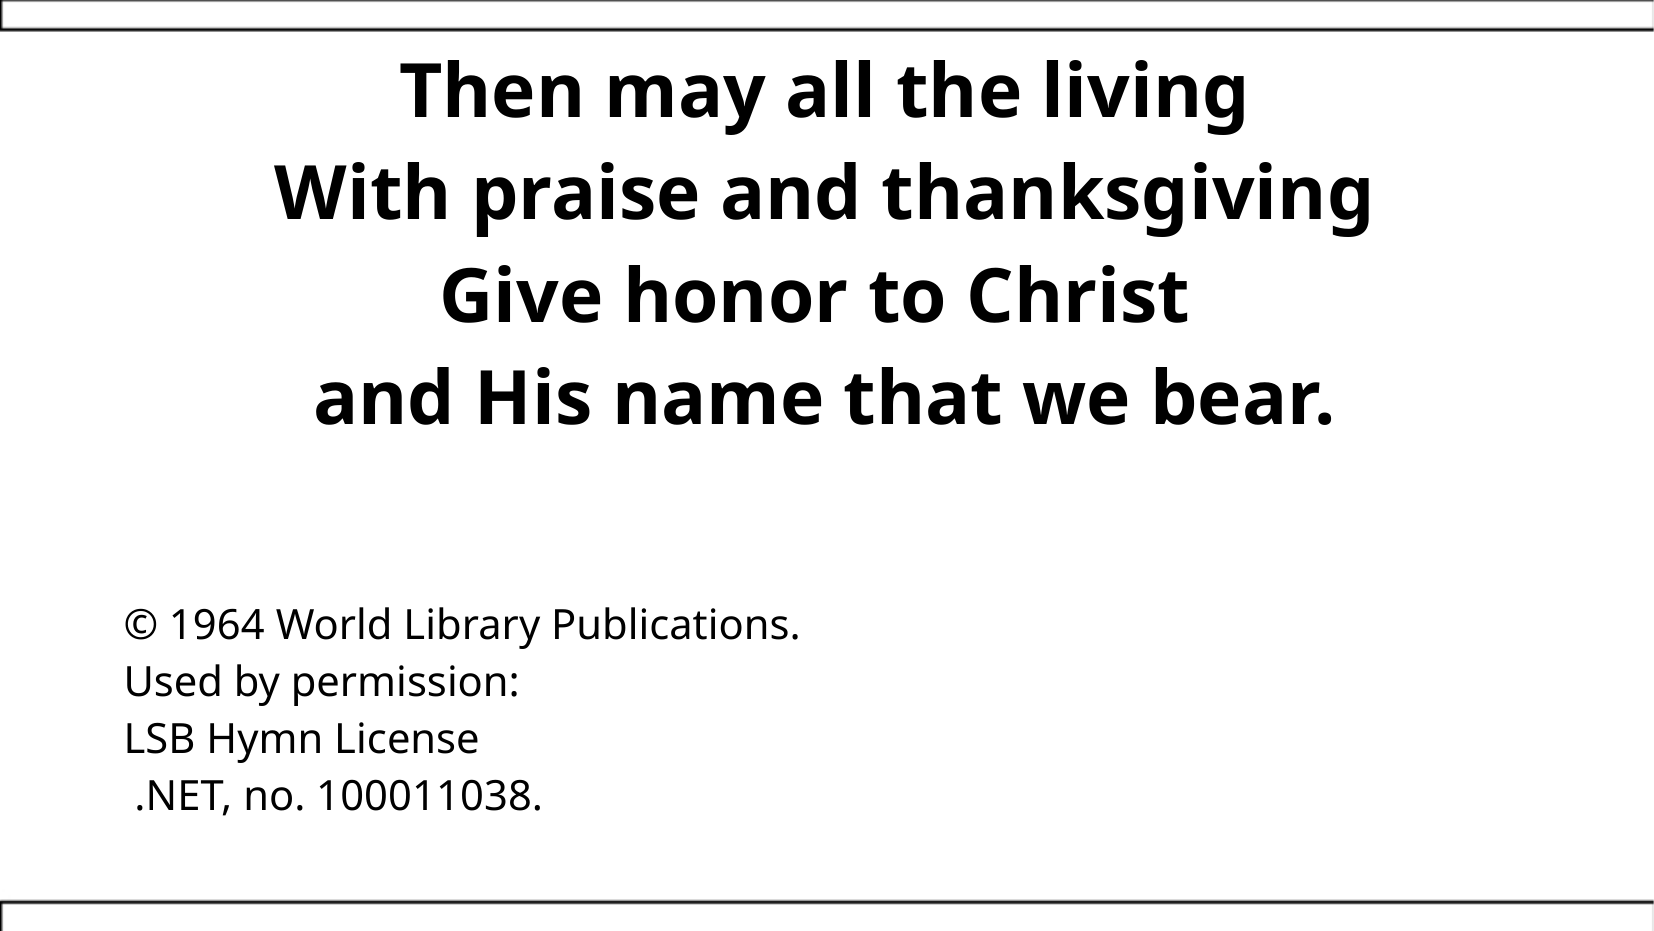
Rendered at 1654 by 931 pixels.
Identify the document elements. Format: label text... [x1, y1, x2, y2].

picture [0, 0, 1654, 931]
text_box Then may all the living With praise and thanksgiving Give honor to Christ and His name that we bear. © 1964 World Library Publications. Used by permission: LSB Hymn License .NET, no. 100011038. [90, 30, 1561, 811]
